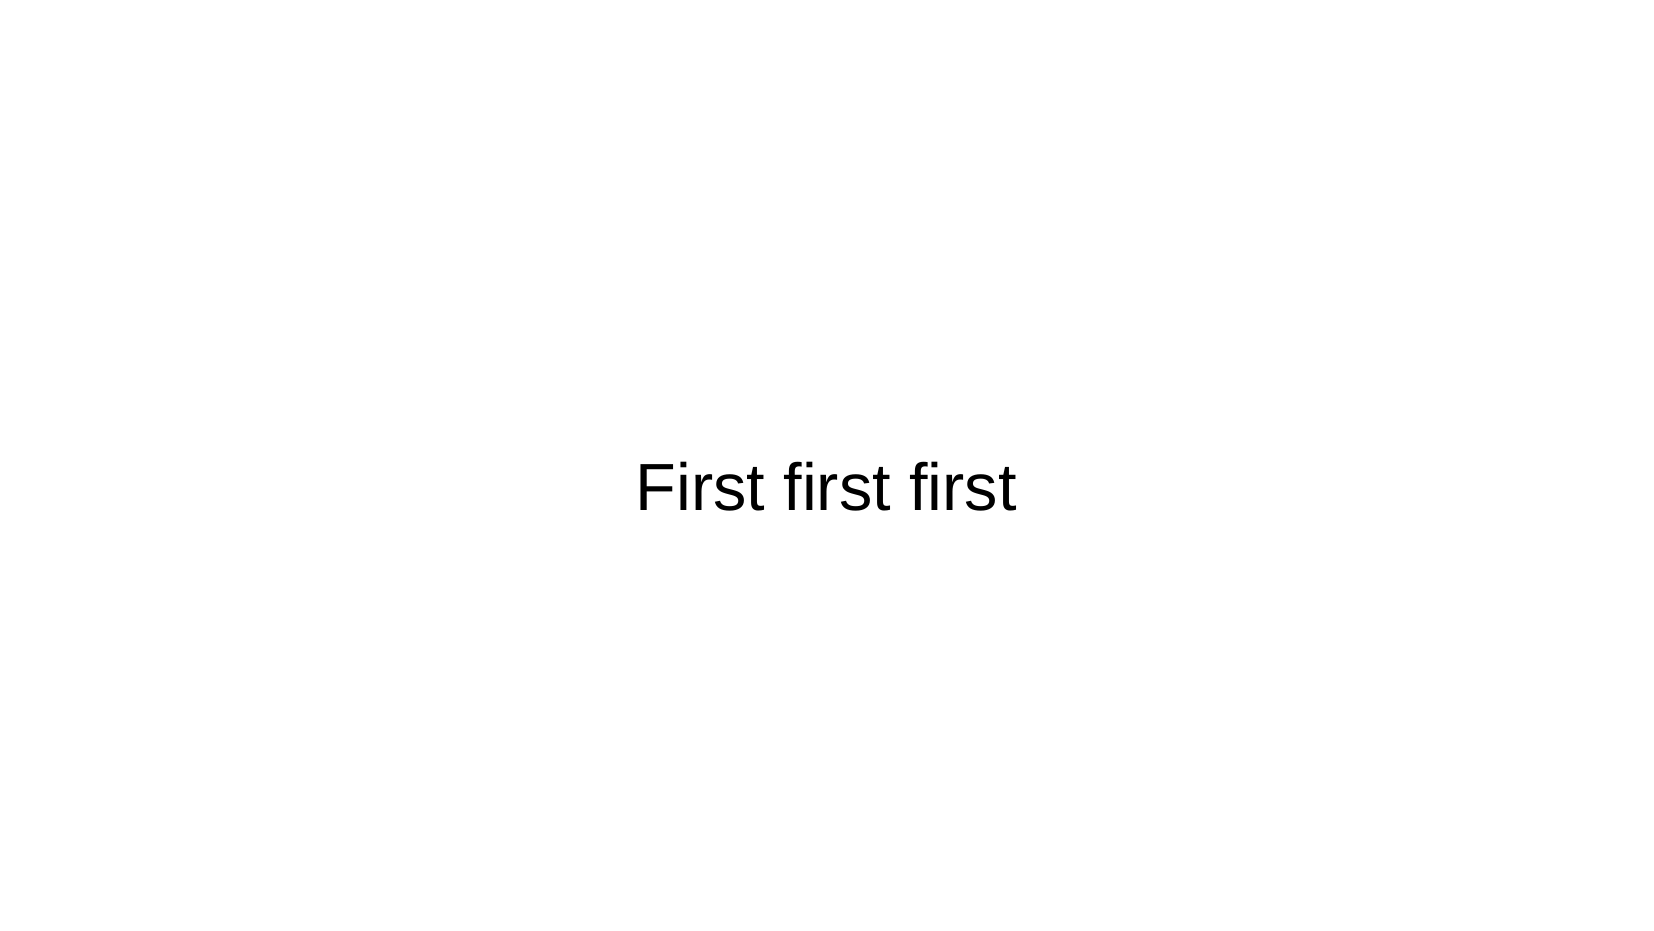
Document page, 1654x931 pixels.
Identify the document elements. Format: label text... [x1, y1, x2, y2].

subtitle First first first [82, 217, 1571, 758]
